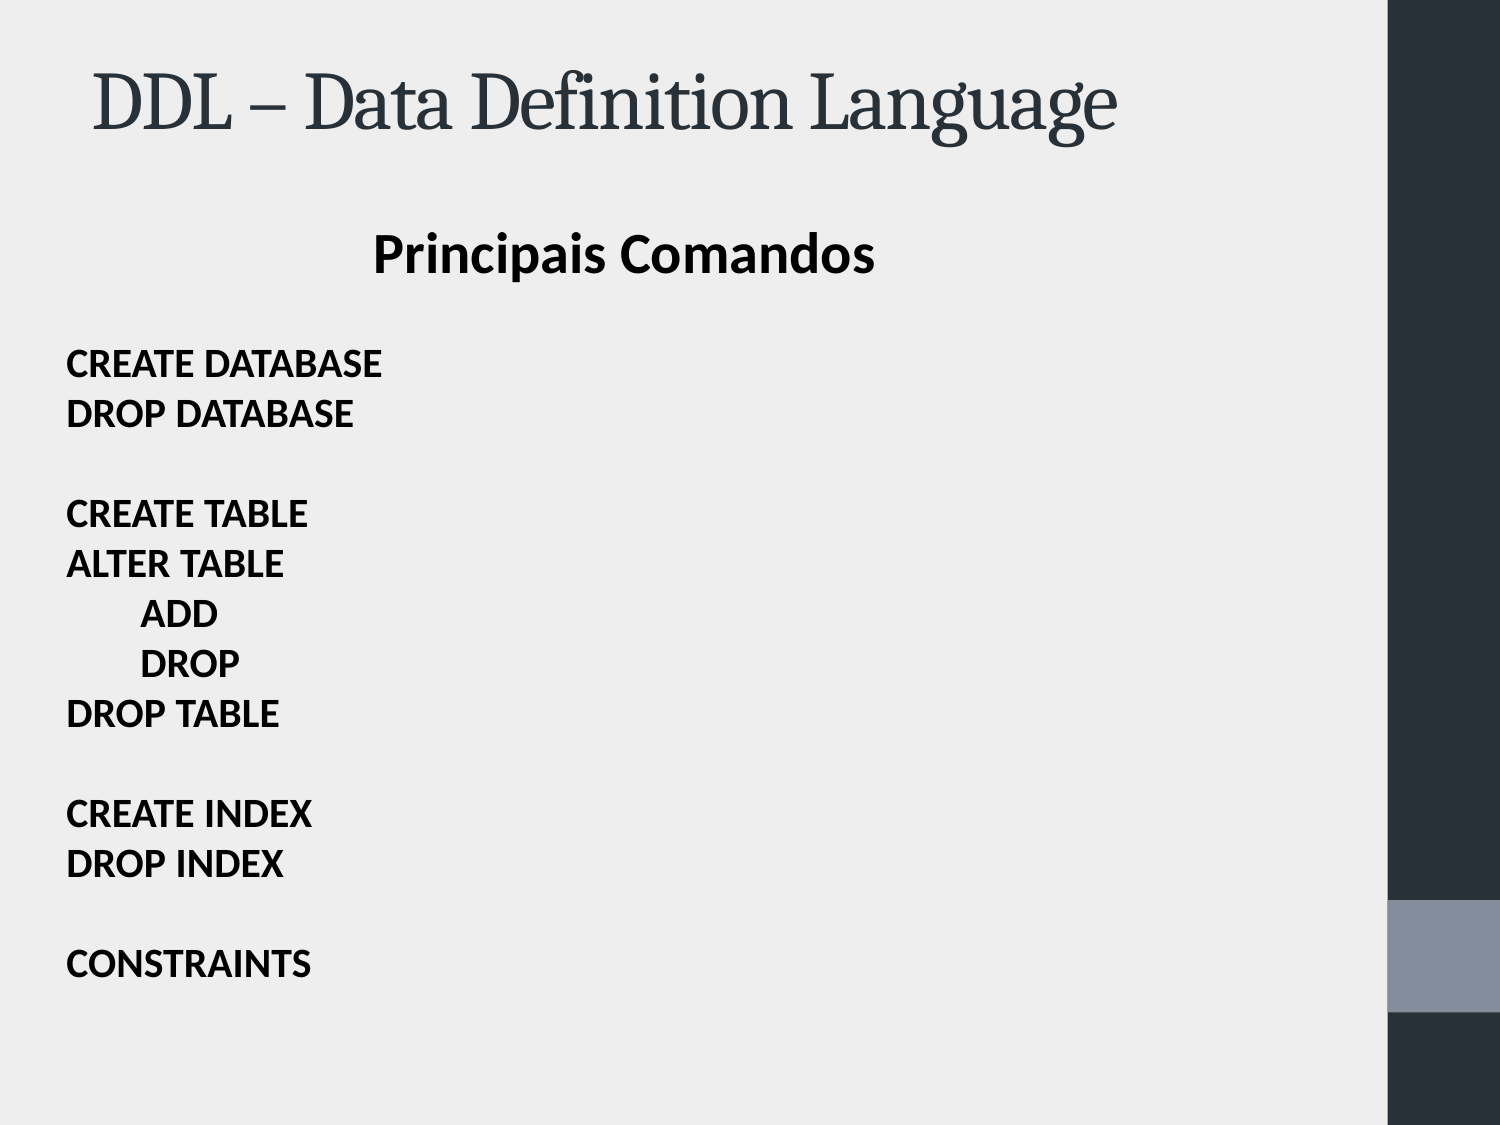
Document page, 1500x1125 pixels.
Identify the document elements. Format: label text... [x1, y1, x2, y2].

title DDL – Data Definition Language [76, 30, 1327, 161]
text_box Principais Comandos CREATE DATABASE DROP DATABASE CREATE TABLE ALTER TABLE ADD DROP DROP TABLE CREATE INDEX DROP INDEX CONSTRAINTS [51, 208, 1198, 994]
